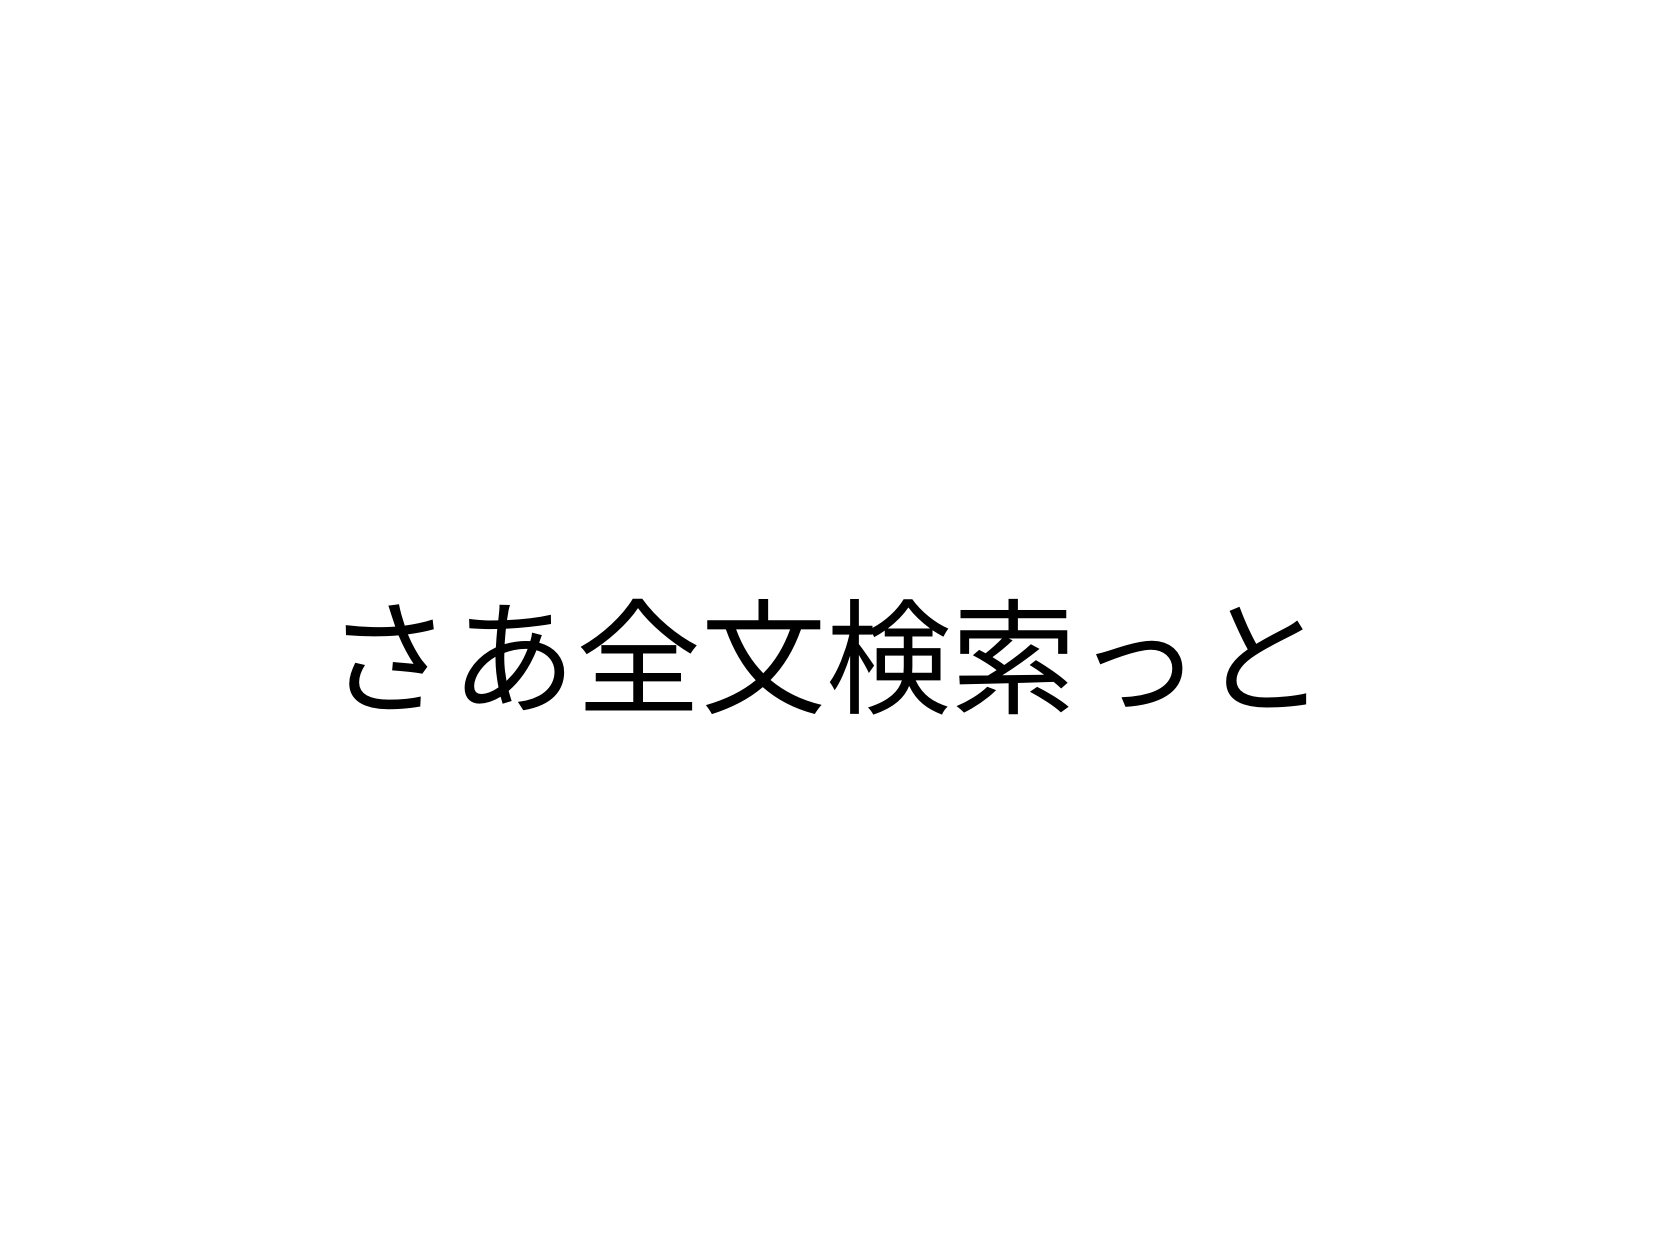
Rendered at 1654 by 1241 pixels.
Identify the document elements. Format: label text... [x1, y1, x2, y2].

subtitle さあ全文検索っと [82, 290, 1571, 1010]
